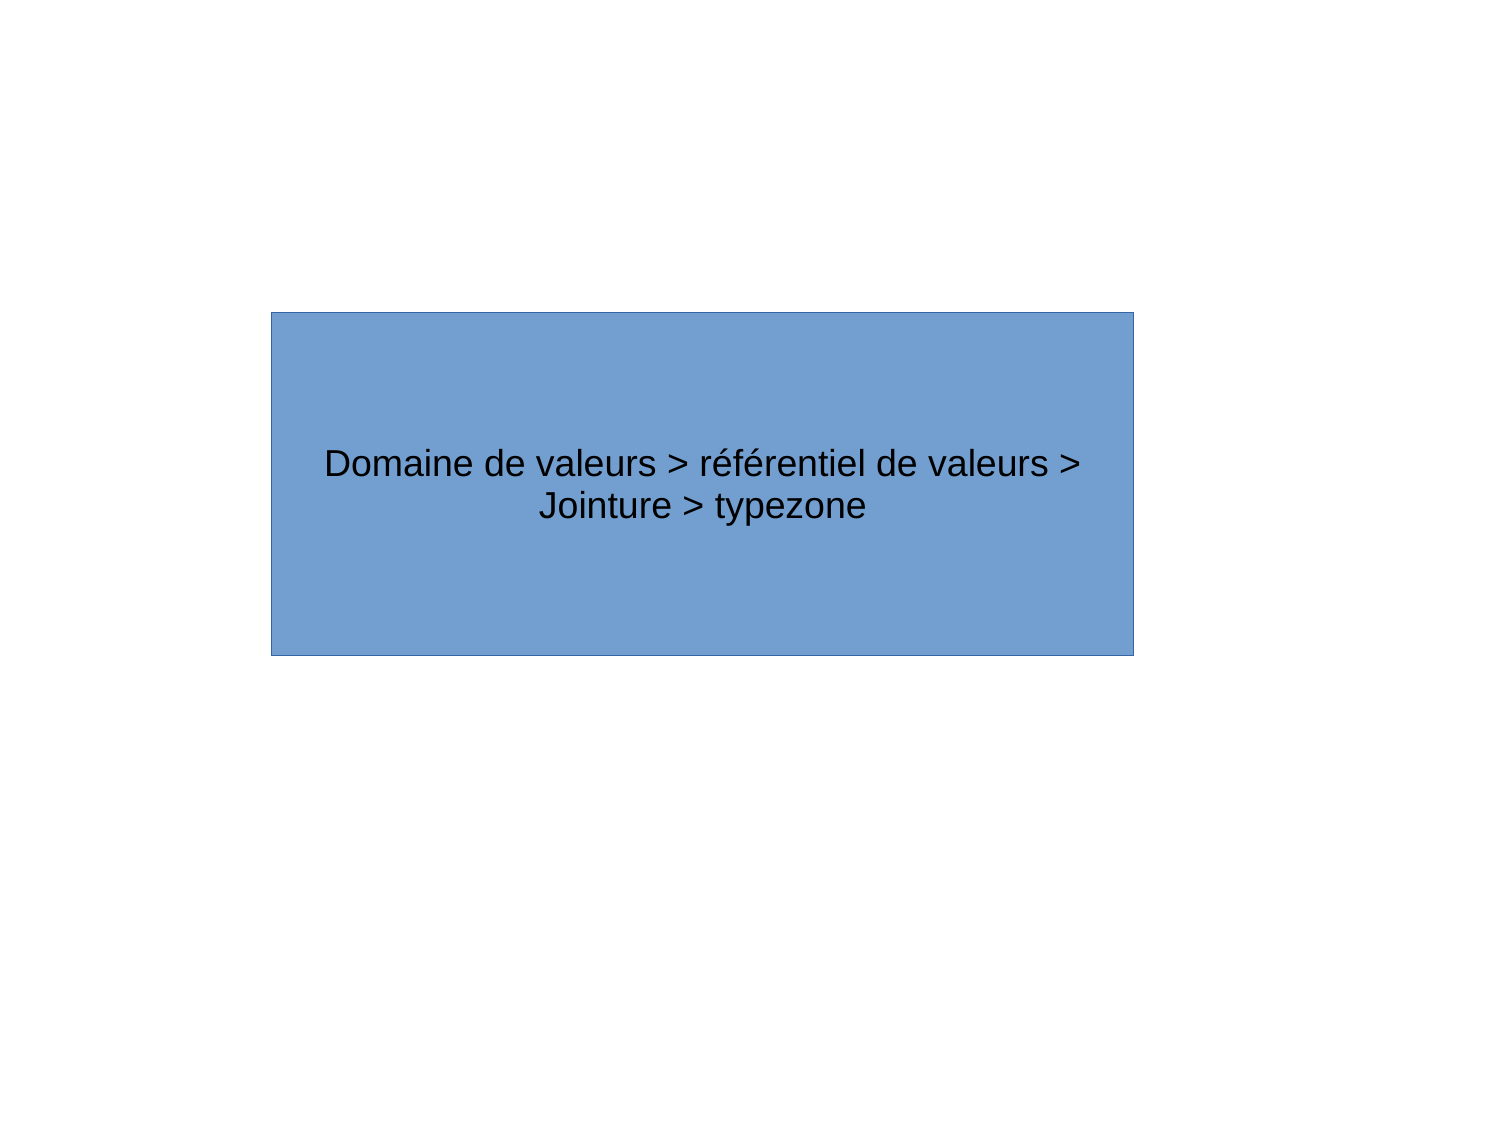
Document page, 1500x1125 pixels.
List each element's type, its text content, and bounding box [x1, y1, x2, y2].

text_box Domaine de valeurs > référentiel de valeurs > Jointure > typezone [271, 312, 1134, 656]
